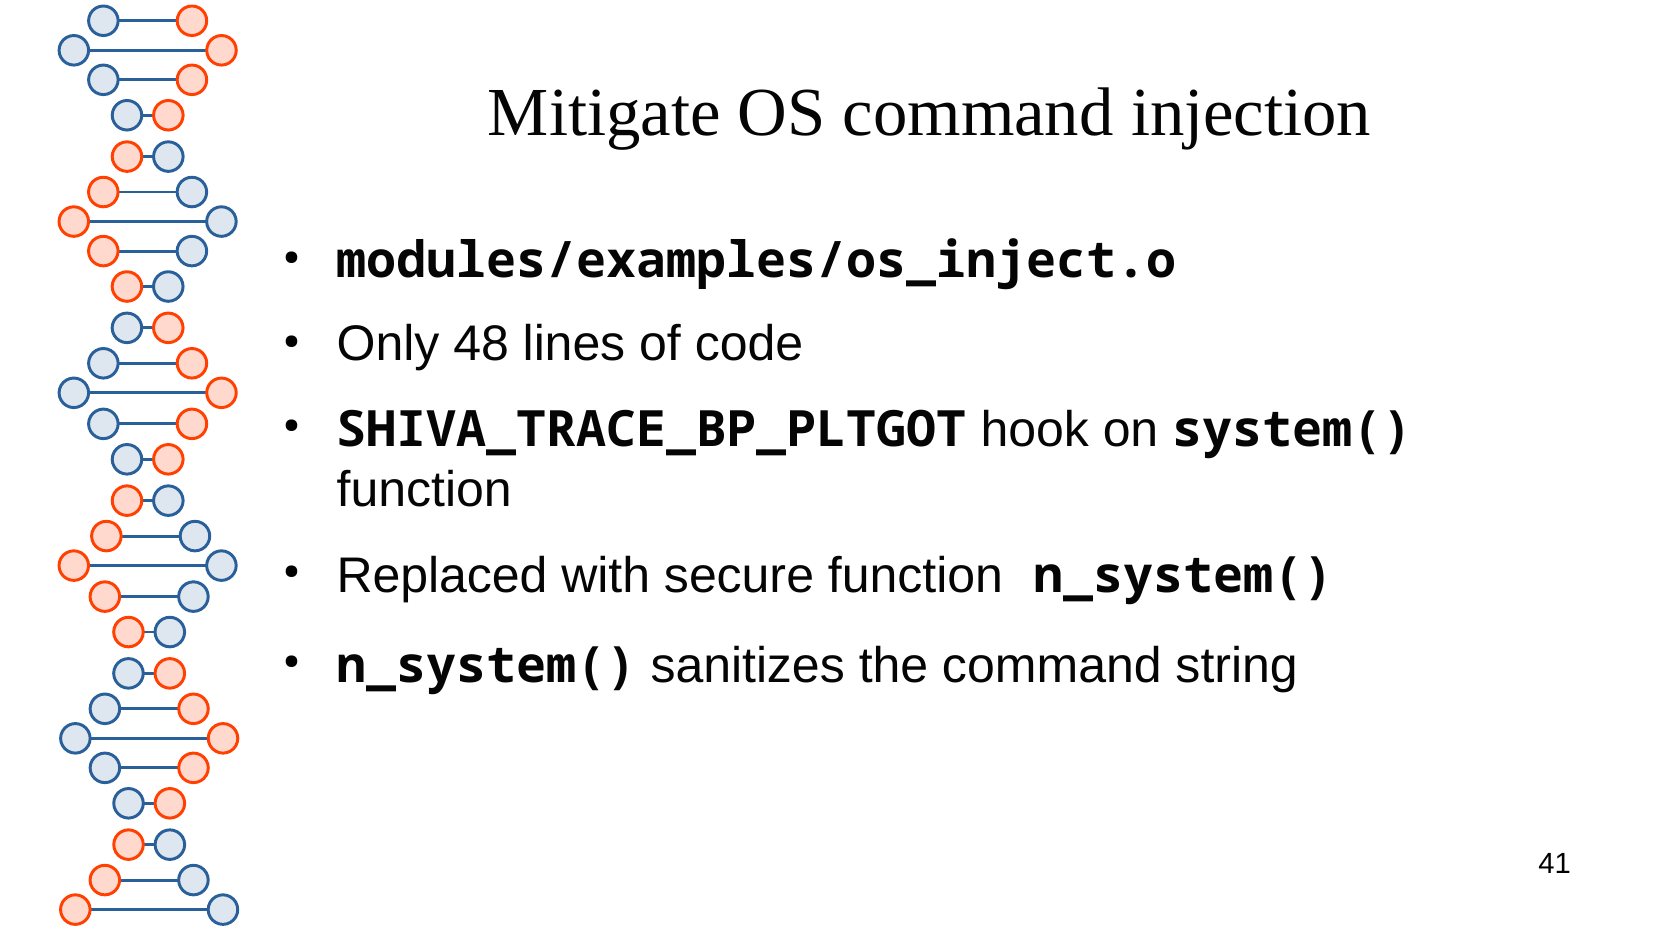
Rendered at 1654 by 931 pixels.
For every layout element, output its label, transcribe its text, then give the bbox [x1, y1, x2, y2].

title Mitigate OS command injection [265, 35, 1595, 189]
list modules/examples/os_inject.o Only 48 lines of code SHIVA_TRACE_BP_PLTGOT hook on system() function Replaced with secure function n_system() n_system() sanitizes the command string [265, 224, 1595, 764]
